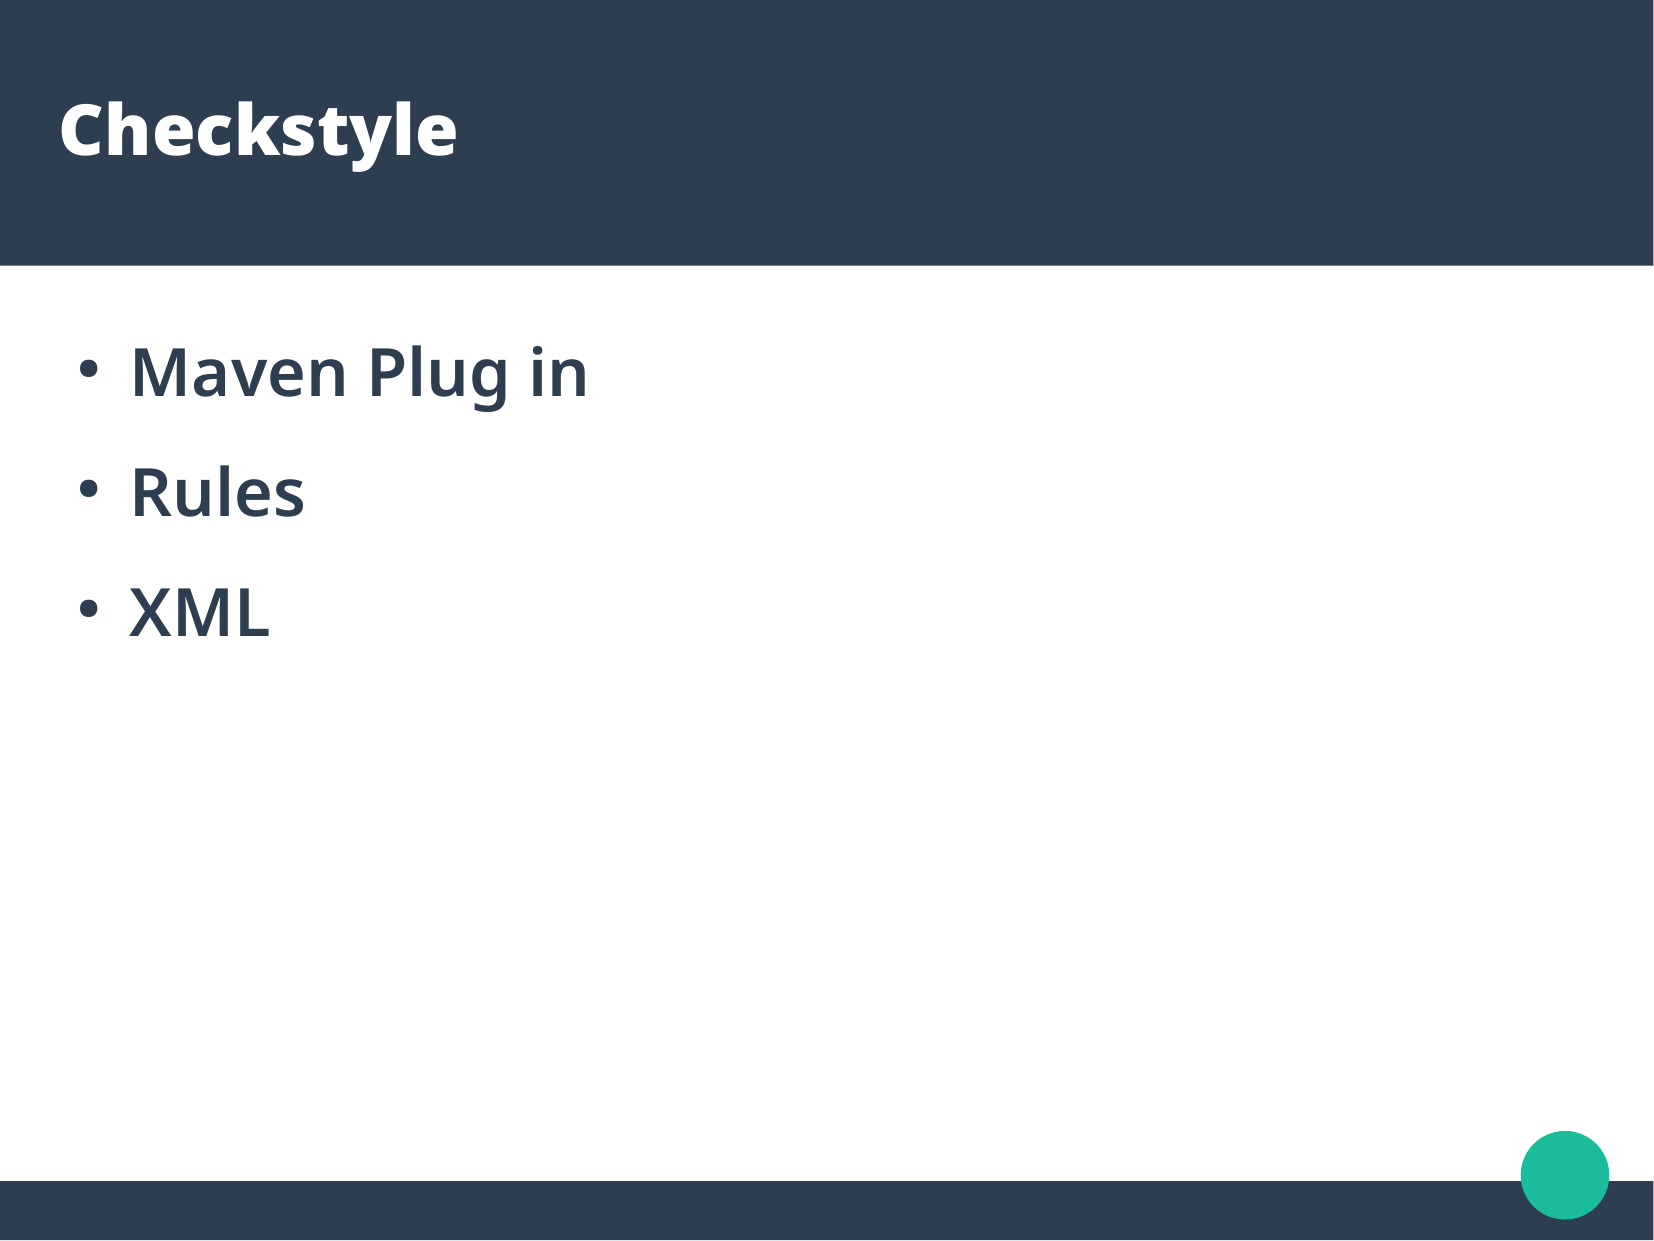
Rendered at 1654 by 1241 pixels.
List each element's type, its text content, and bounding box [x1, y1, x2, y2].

list Maven Plug in Rules XML [59, 324, 1595, 1152]
title Checkstyle [59, 49, 1595, 207]
